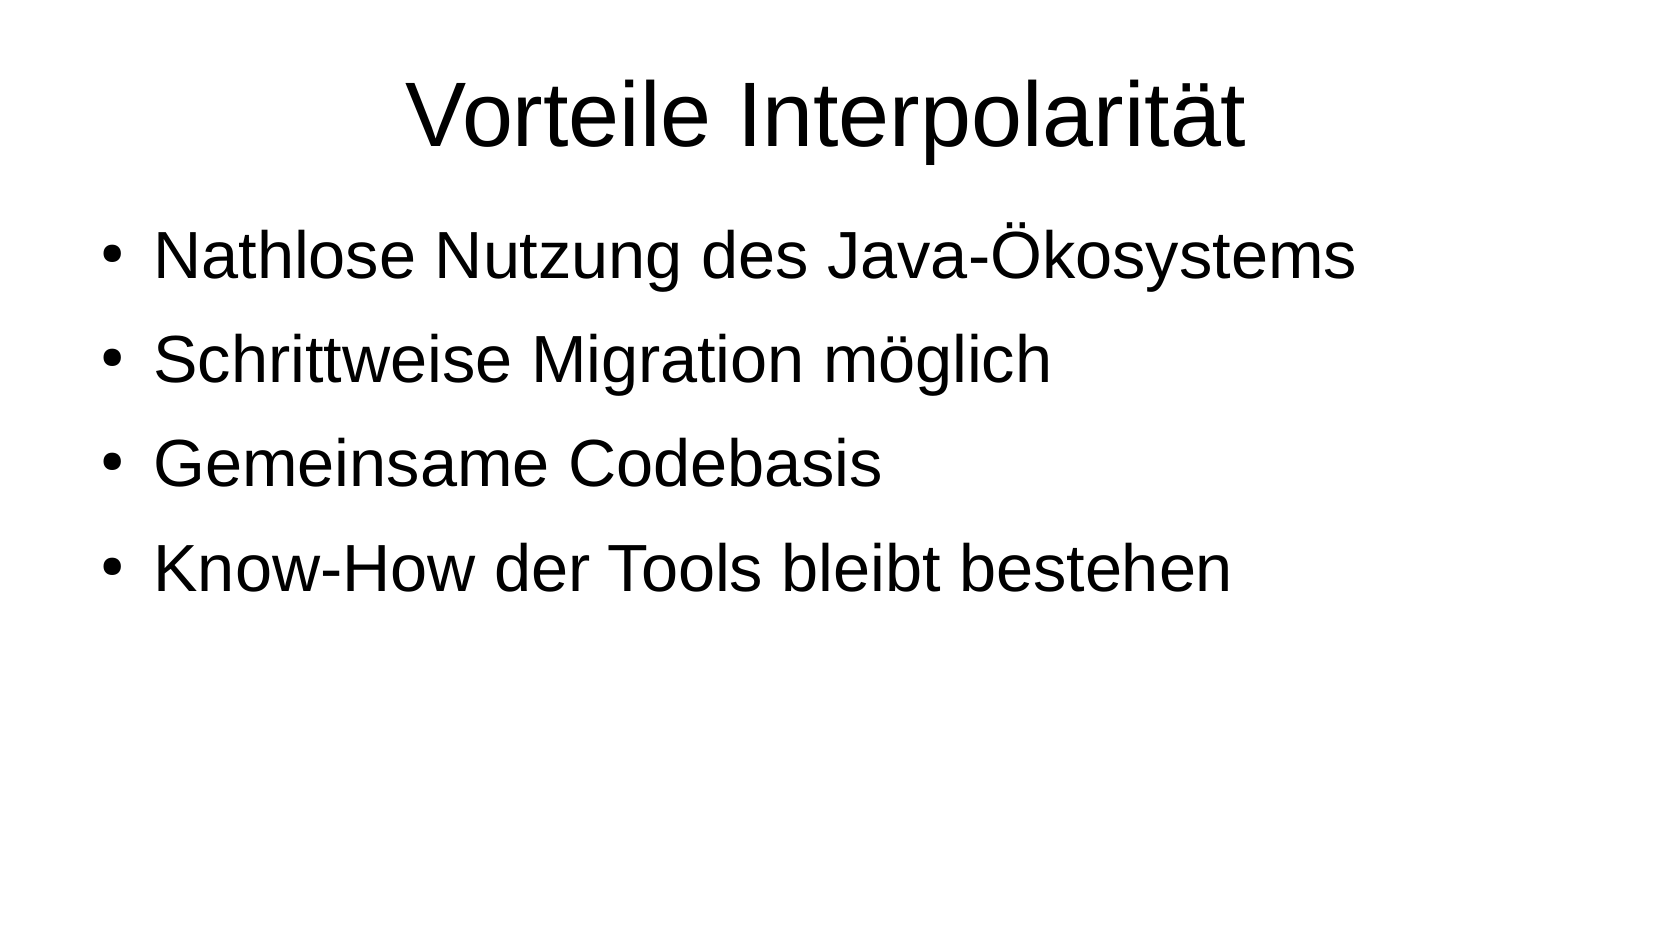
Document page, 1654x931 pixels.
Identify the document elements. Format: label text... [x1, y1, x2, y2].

title Vorteile Interpolarität [82, 37, 1571, 193]
list Nathlose Nutzung des Java-Ökosystems Schrittweise Migration möglich Gemeinsame Codebasis Know-How der Tools bleibt bestehen [82, 217, 1571, 758]
